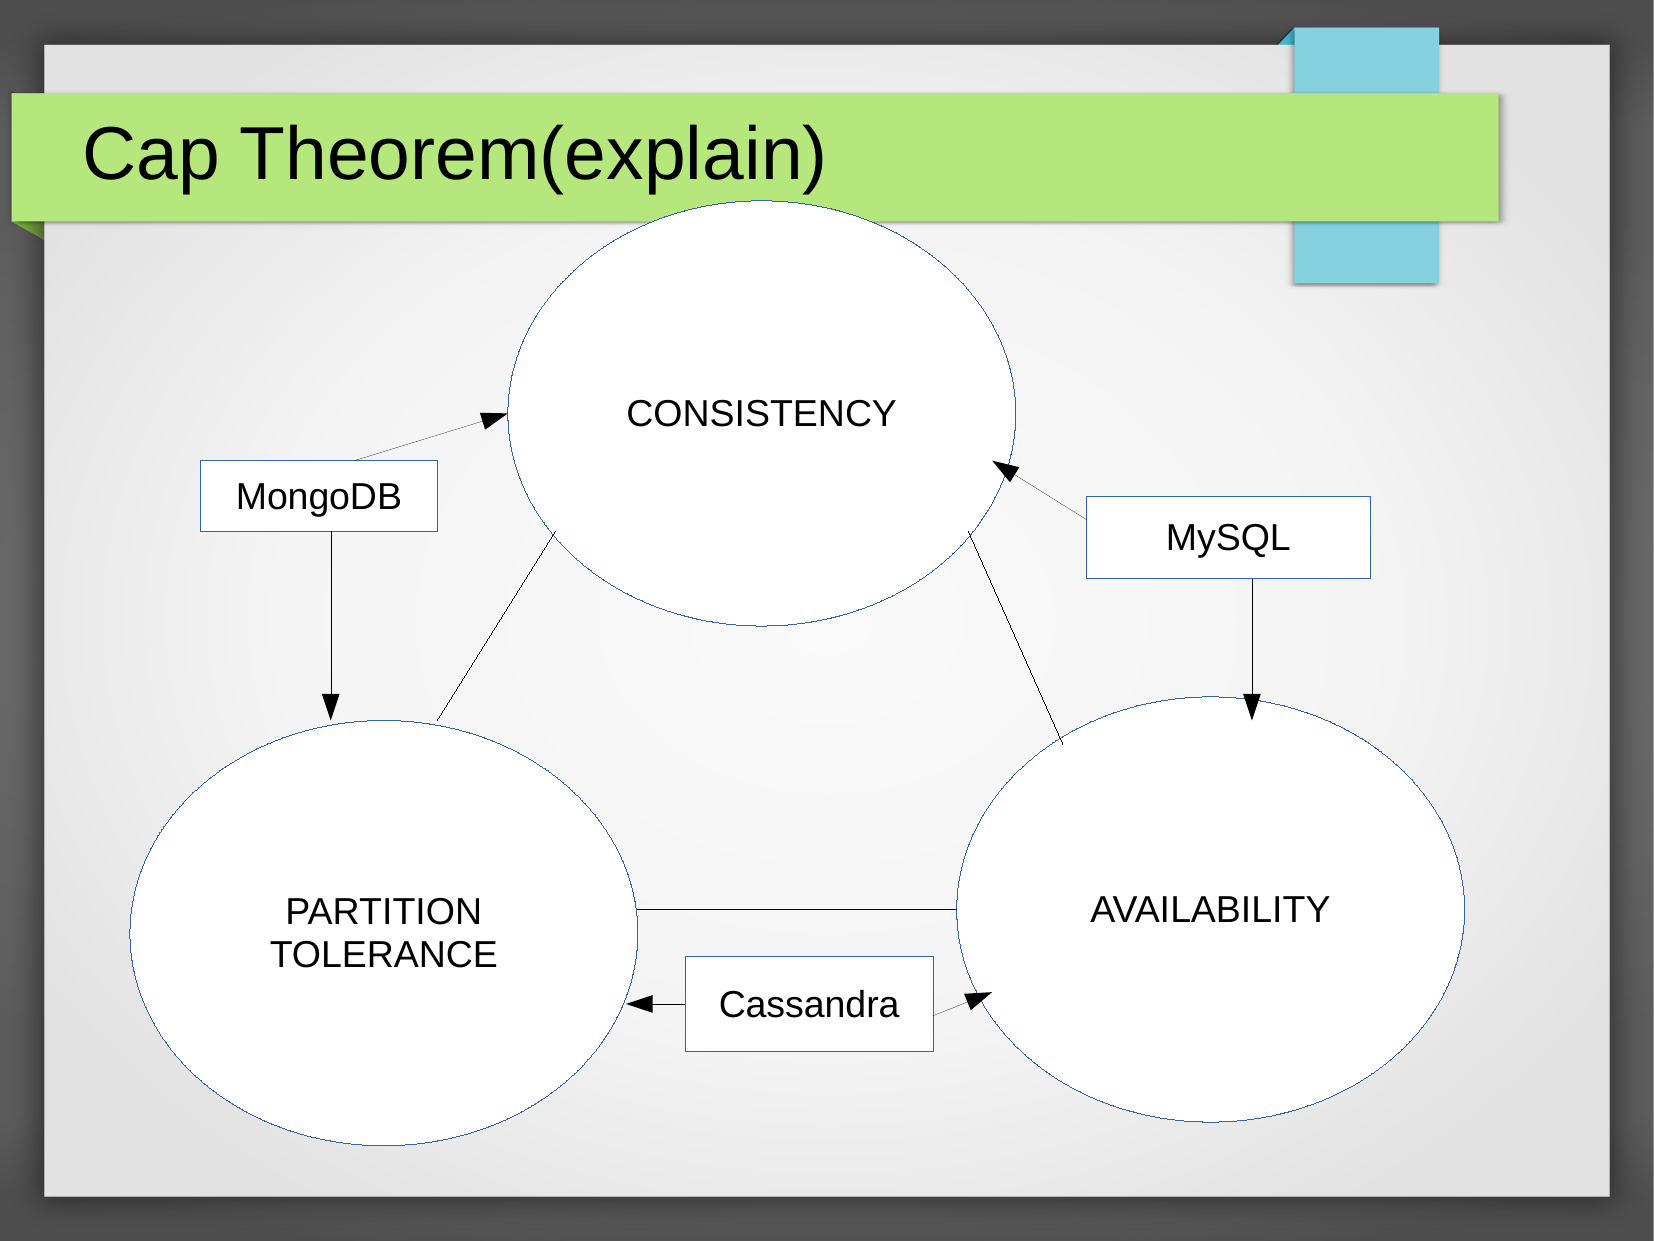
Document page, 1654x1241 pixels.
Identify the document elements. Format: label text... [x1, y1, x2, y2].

text_box MySQL [1086, 496, 1371, 579]
title Cap Theorem(explain) [82, 94, 1264, 213]
text_box AVAILABILITY [956, 696, 1465, 1123]
text_box Cassandra [685, 956, 934, 1052]
text_box MongoDB [200, 460, 438, 532]
text_box PARTITION TOLERANCE [129, 720, 638, 1146]
picture [0, 0, 1654, 1241]
text_box CONSISTENCY [507, 213, 1016, 627]
